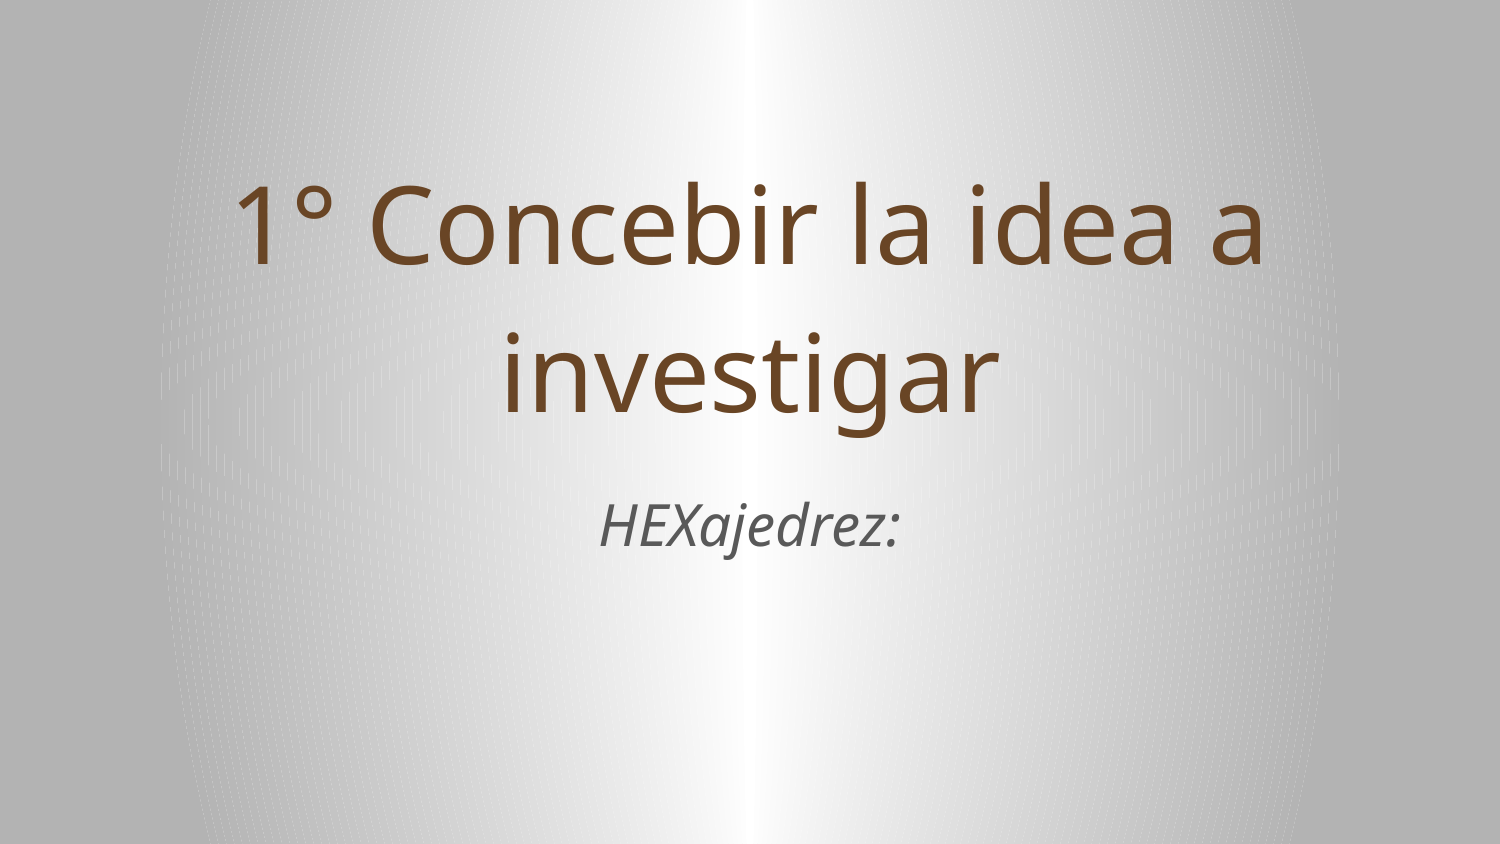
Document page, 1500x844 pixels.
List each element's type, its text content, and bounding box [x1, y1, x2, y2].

subtitle HEXajedrez: [51, 469, 1449, 806]
title 1° Concebir la idea a investigar [51, 122, 1449, 459]
